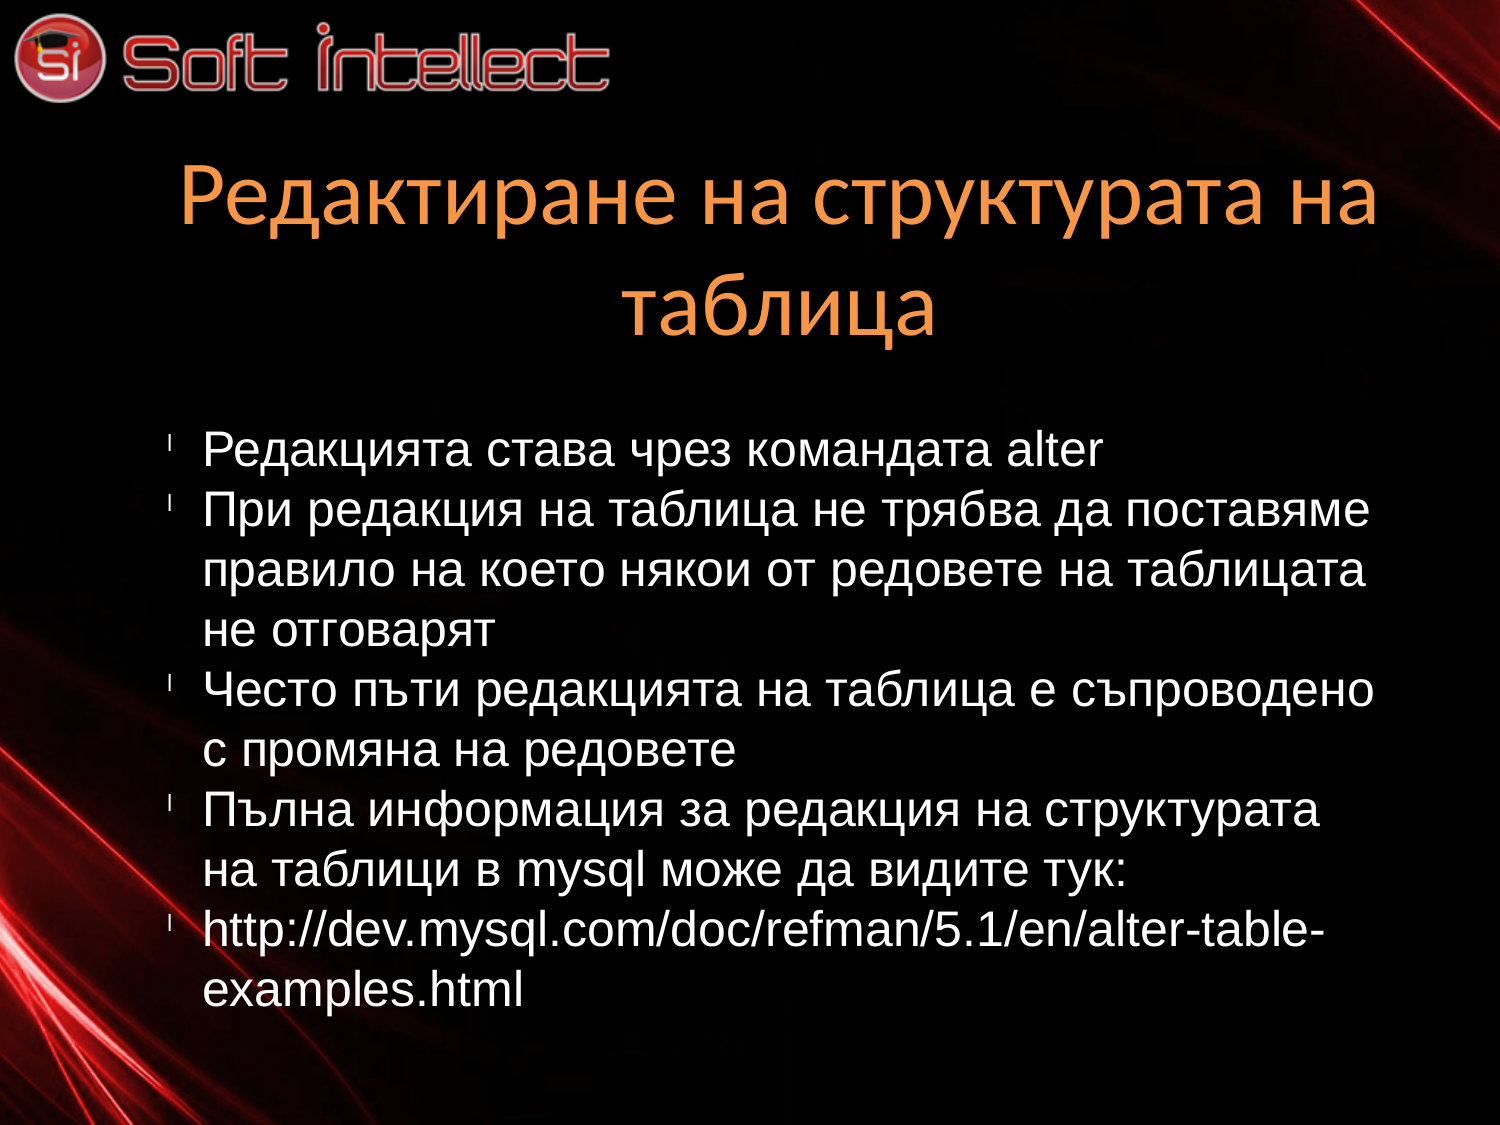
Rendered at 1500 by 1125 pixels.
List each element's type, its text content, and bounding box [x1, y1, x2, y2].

picture [0, 0, 1500, 1125]
text_box Редактиране на структурата на таблица [105, 149, 1455, 337]
text_box Редакцията става чрез командата alter При редакция на таблица не трябва да поставяме правило на което някои от редовете на таблицата не отговарят Често пъти редакцията на таблица е съпроводено с промяна на редовете Пълна информация за редакция на структурата на таблици в mysql може да видите тук: http://dev.mysql.com/doc/refman/5.1/en/alter-table-examples.html [151, 408, 1402, 1125]
